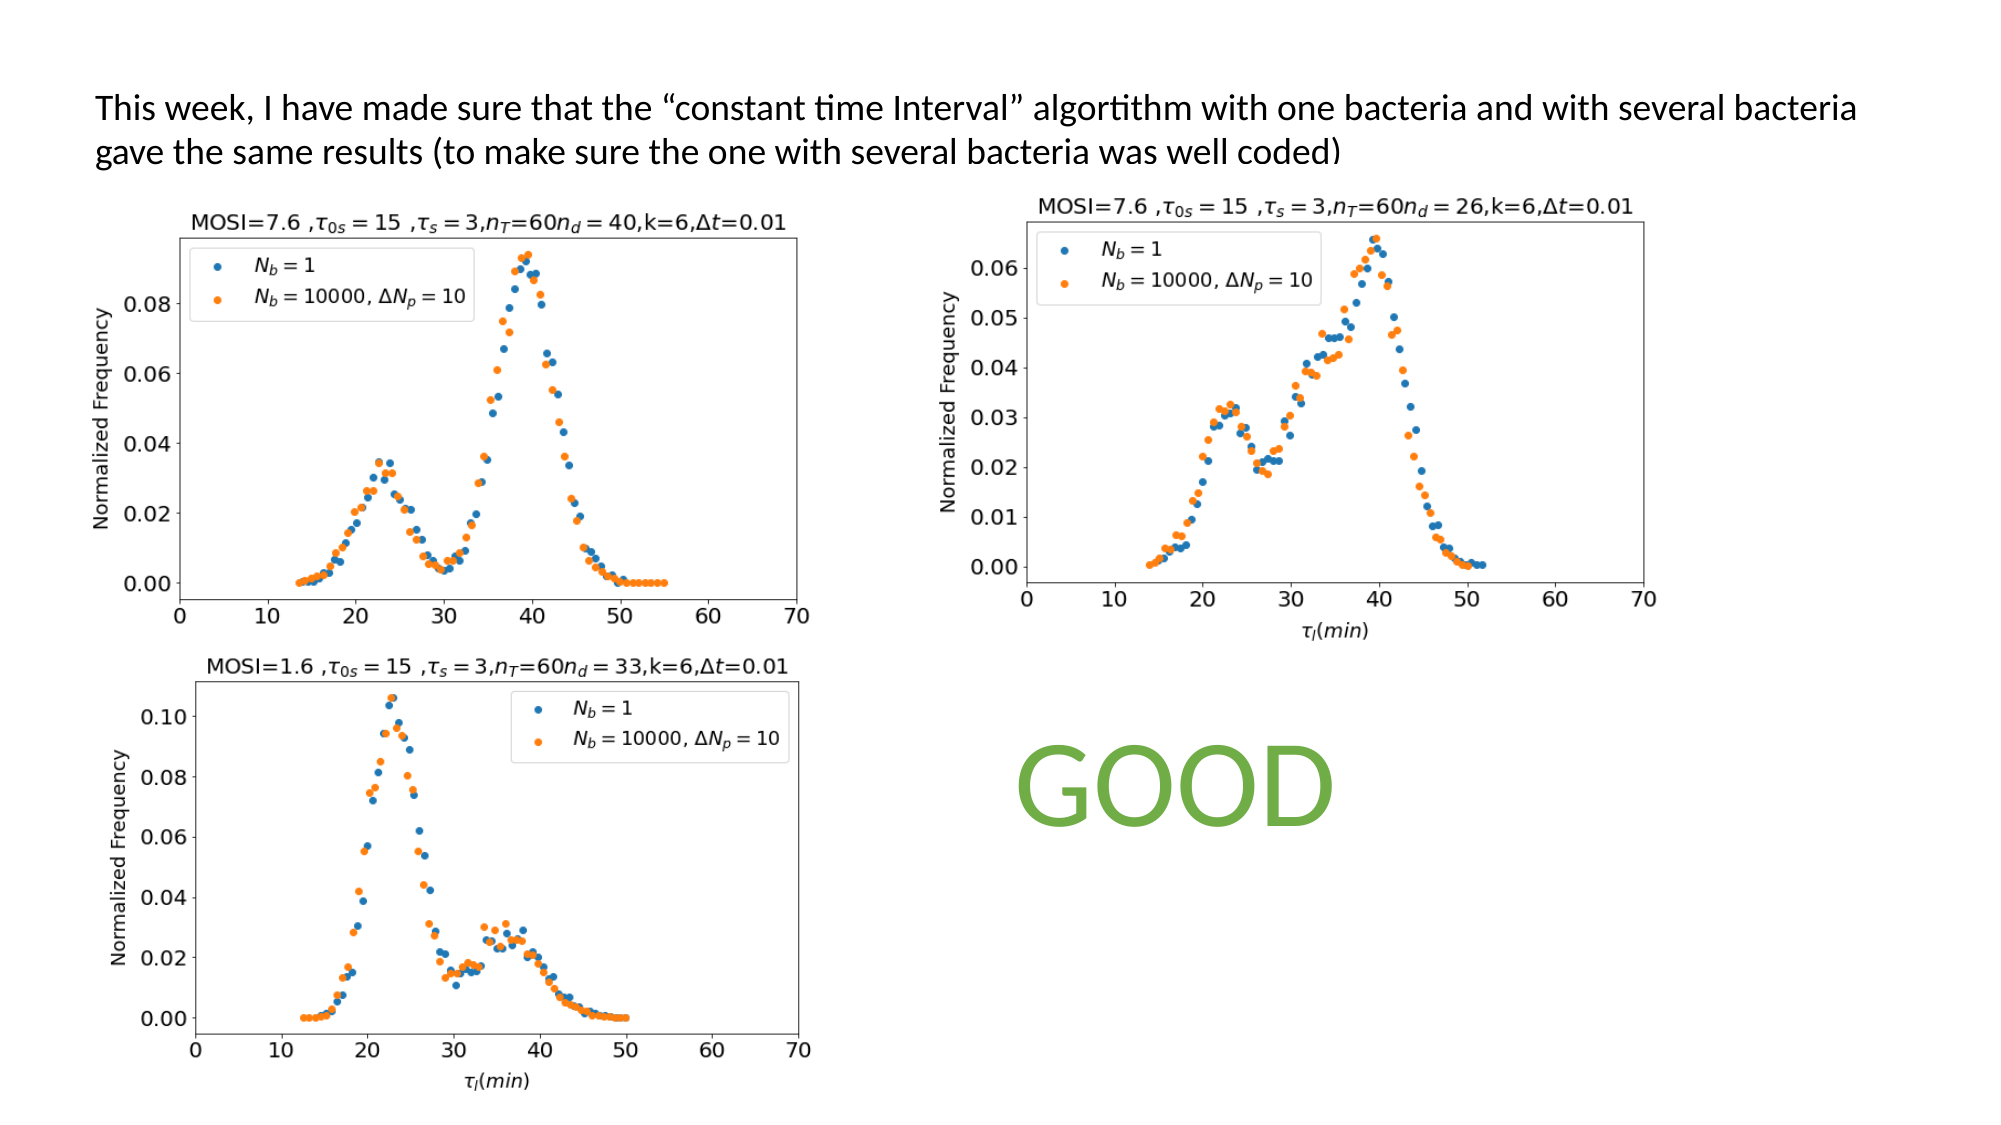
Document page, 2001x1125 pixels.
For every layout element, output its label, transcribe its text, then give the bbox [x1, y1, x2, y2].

text_box This week, I have made sure that the “constant time Interval” algortithm with one bacteria and with several bacteria gave the same results (to make sure the one with several bacteria was well coded) [80, 75, 1877, 182]
picture [80, 181, 876, 1092]
picture [927, 164, 1723, 642]
text_box GOOD [999, 693, 1745, 861]
